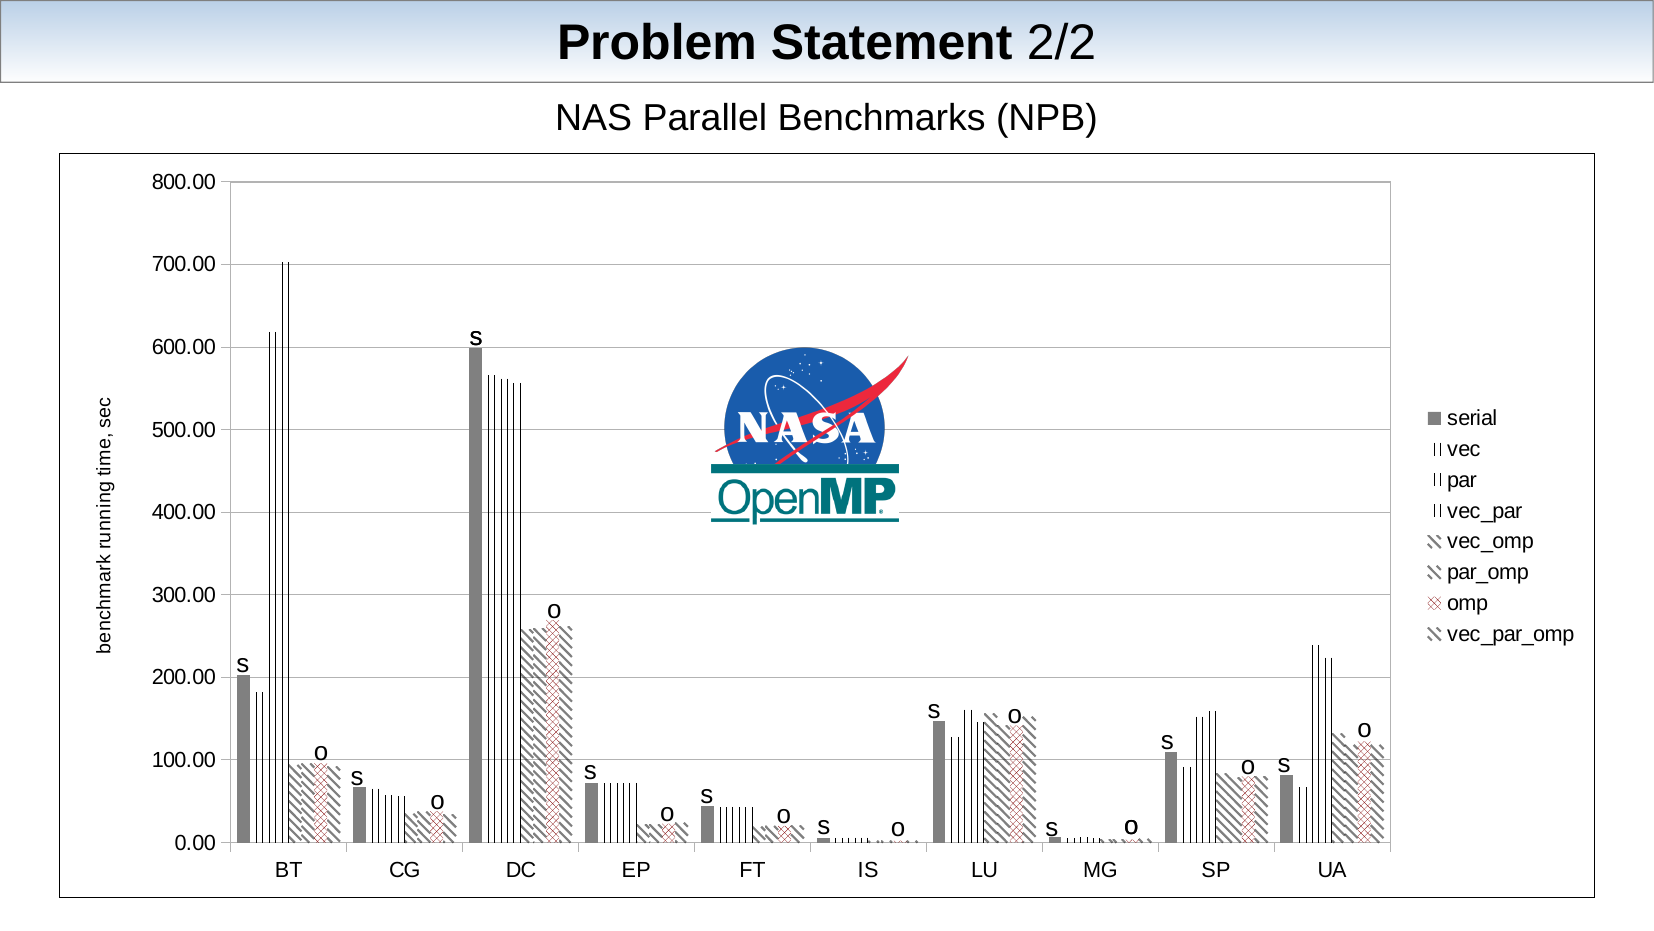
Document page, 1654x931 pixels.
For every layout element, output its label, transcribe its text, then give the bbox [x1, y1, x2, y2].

picture [59, 154, 1595, 898]
text_box NAS Parallel Benchmarks (NPB) [0, 82, 1654, 154]
text_box Problem Statement 2/2 [0, 2, 1654, 82]
